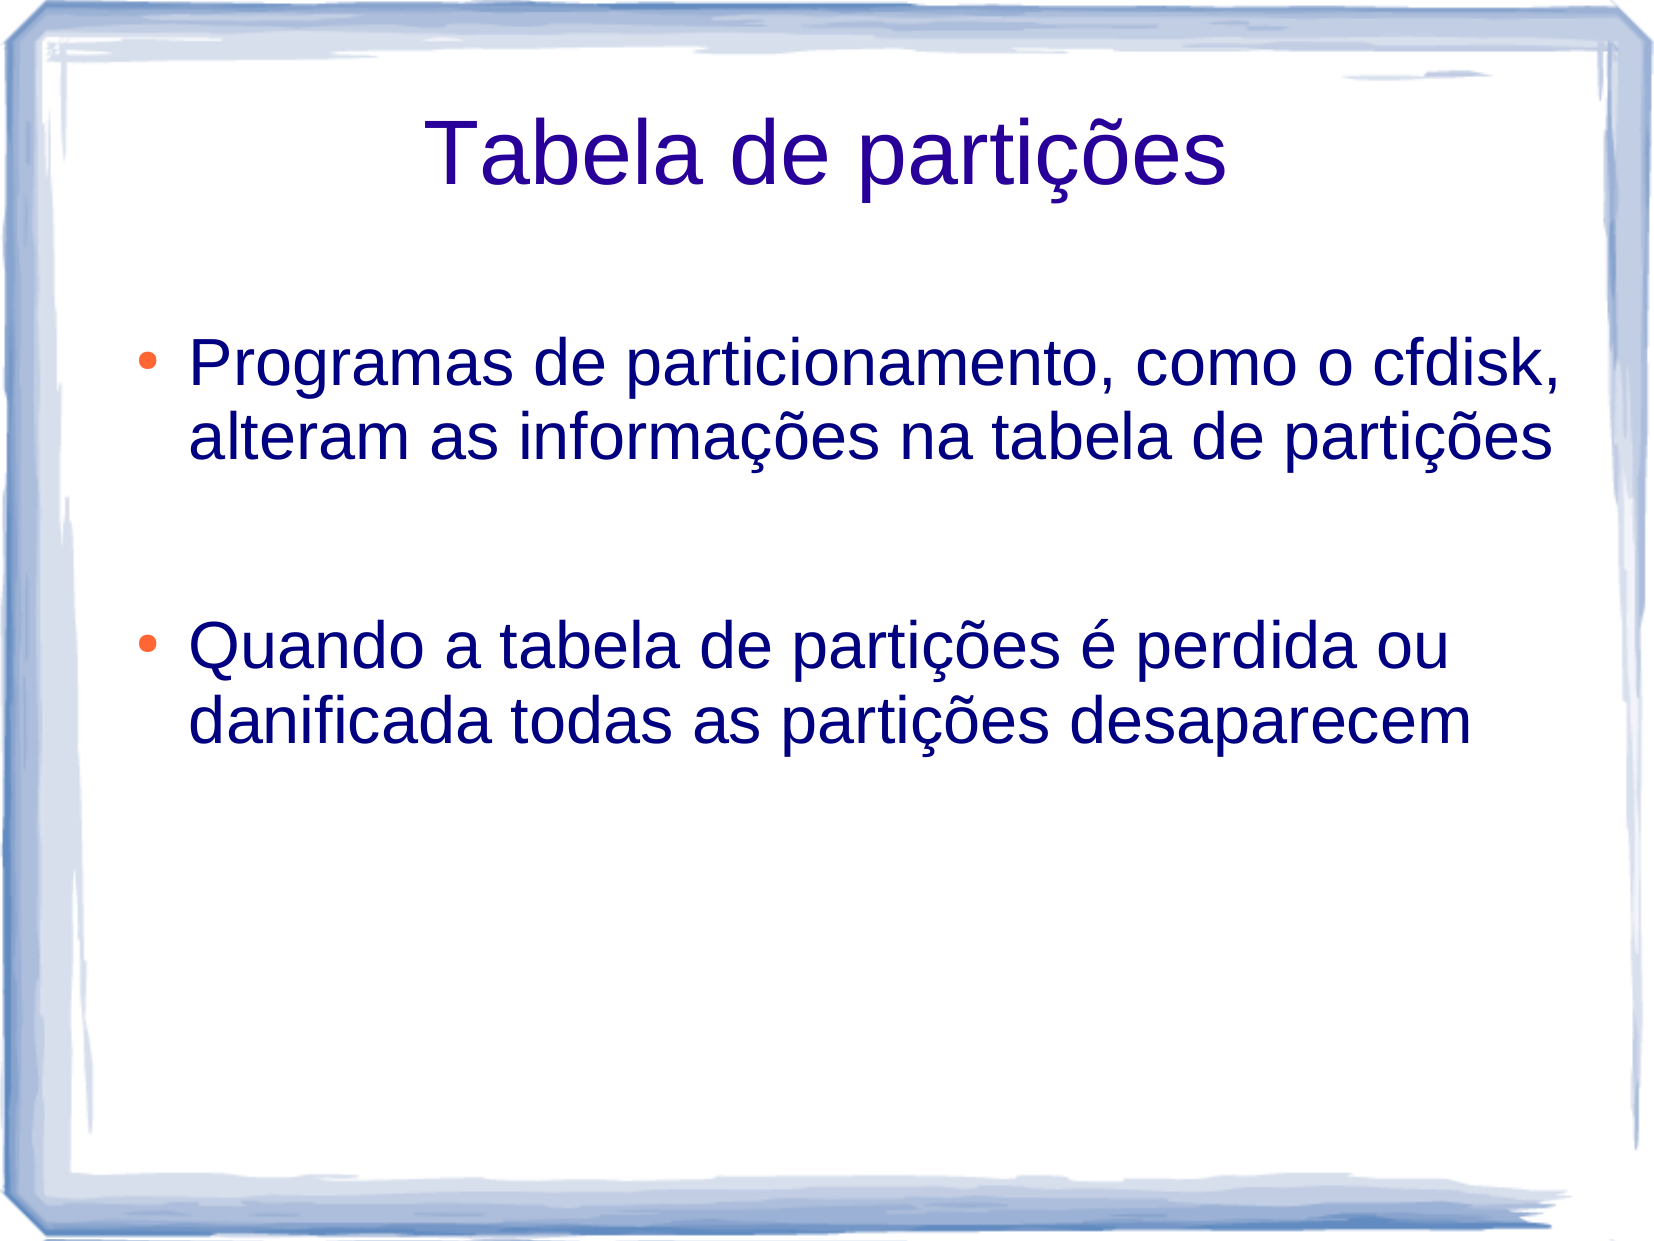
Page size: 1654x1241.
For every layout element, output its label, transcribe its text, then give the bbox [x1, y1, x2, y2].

list Programas de particionamento, como o cfdisk, alteram as informações na tabela de partições Quando a tabela de partições é perdida ou danificada todas as partições desaparecem [118, 324, 1571, 1045]
title Tabela de partições [82, 49, 1571, 257]
picture [0, 0, 1654, 1241]
